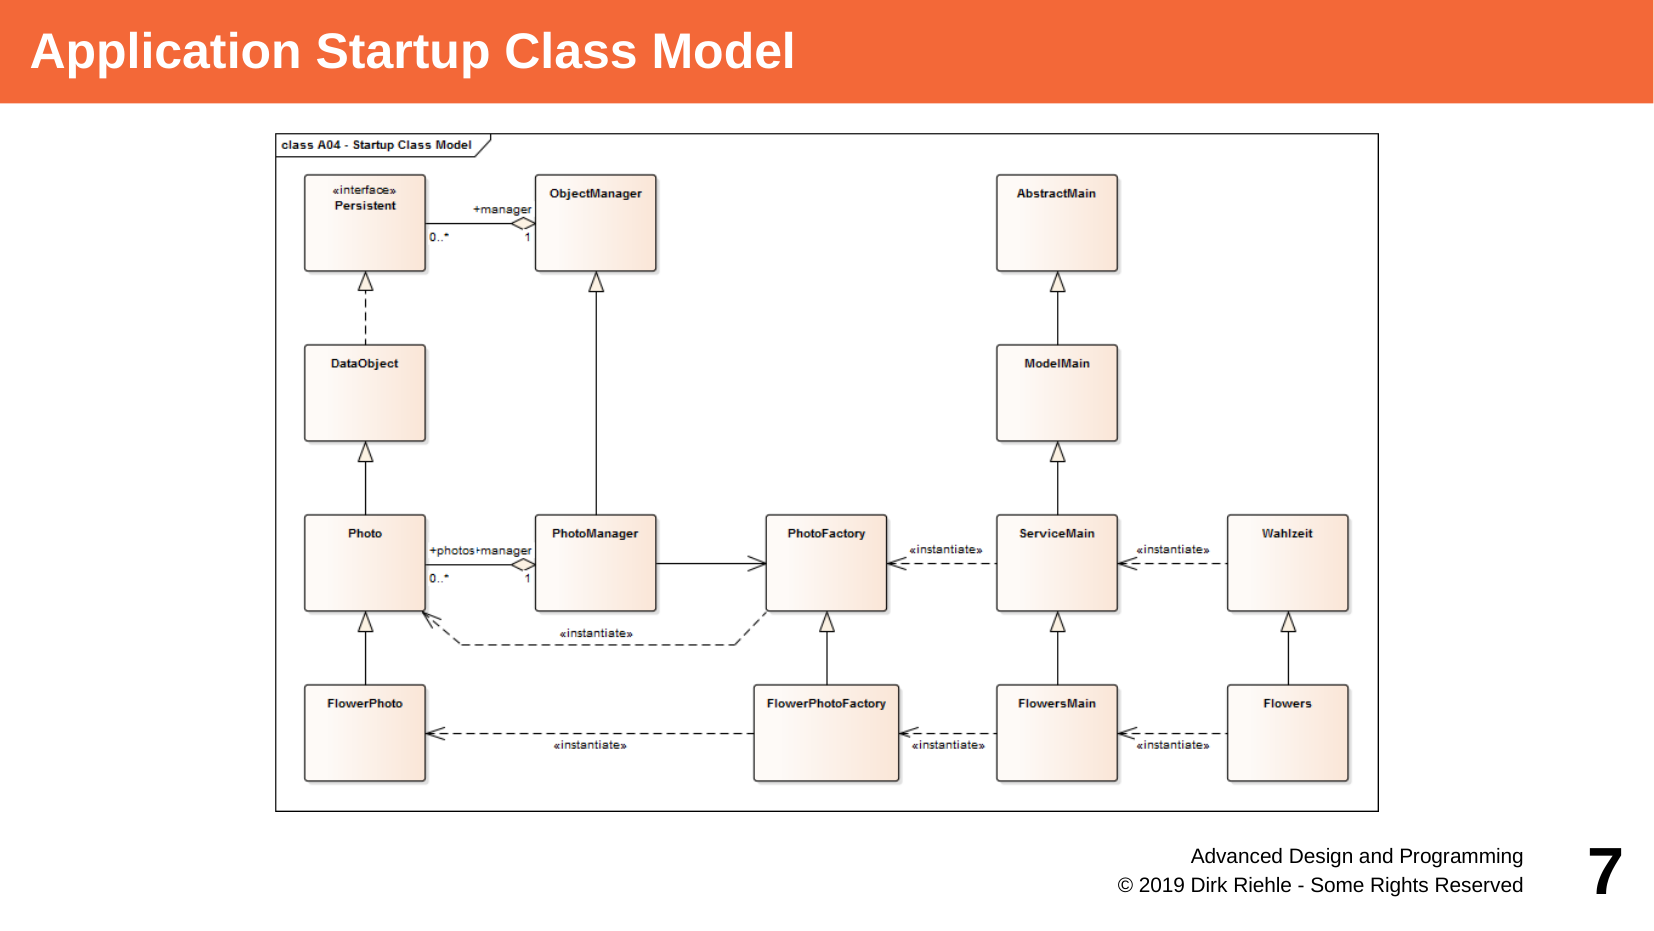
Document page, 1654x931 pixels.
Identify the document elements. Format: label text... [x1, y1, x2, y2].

picture [274, 132, 1379, 813]
title Application Startup Class Model [0, 0, 1654, 104]
